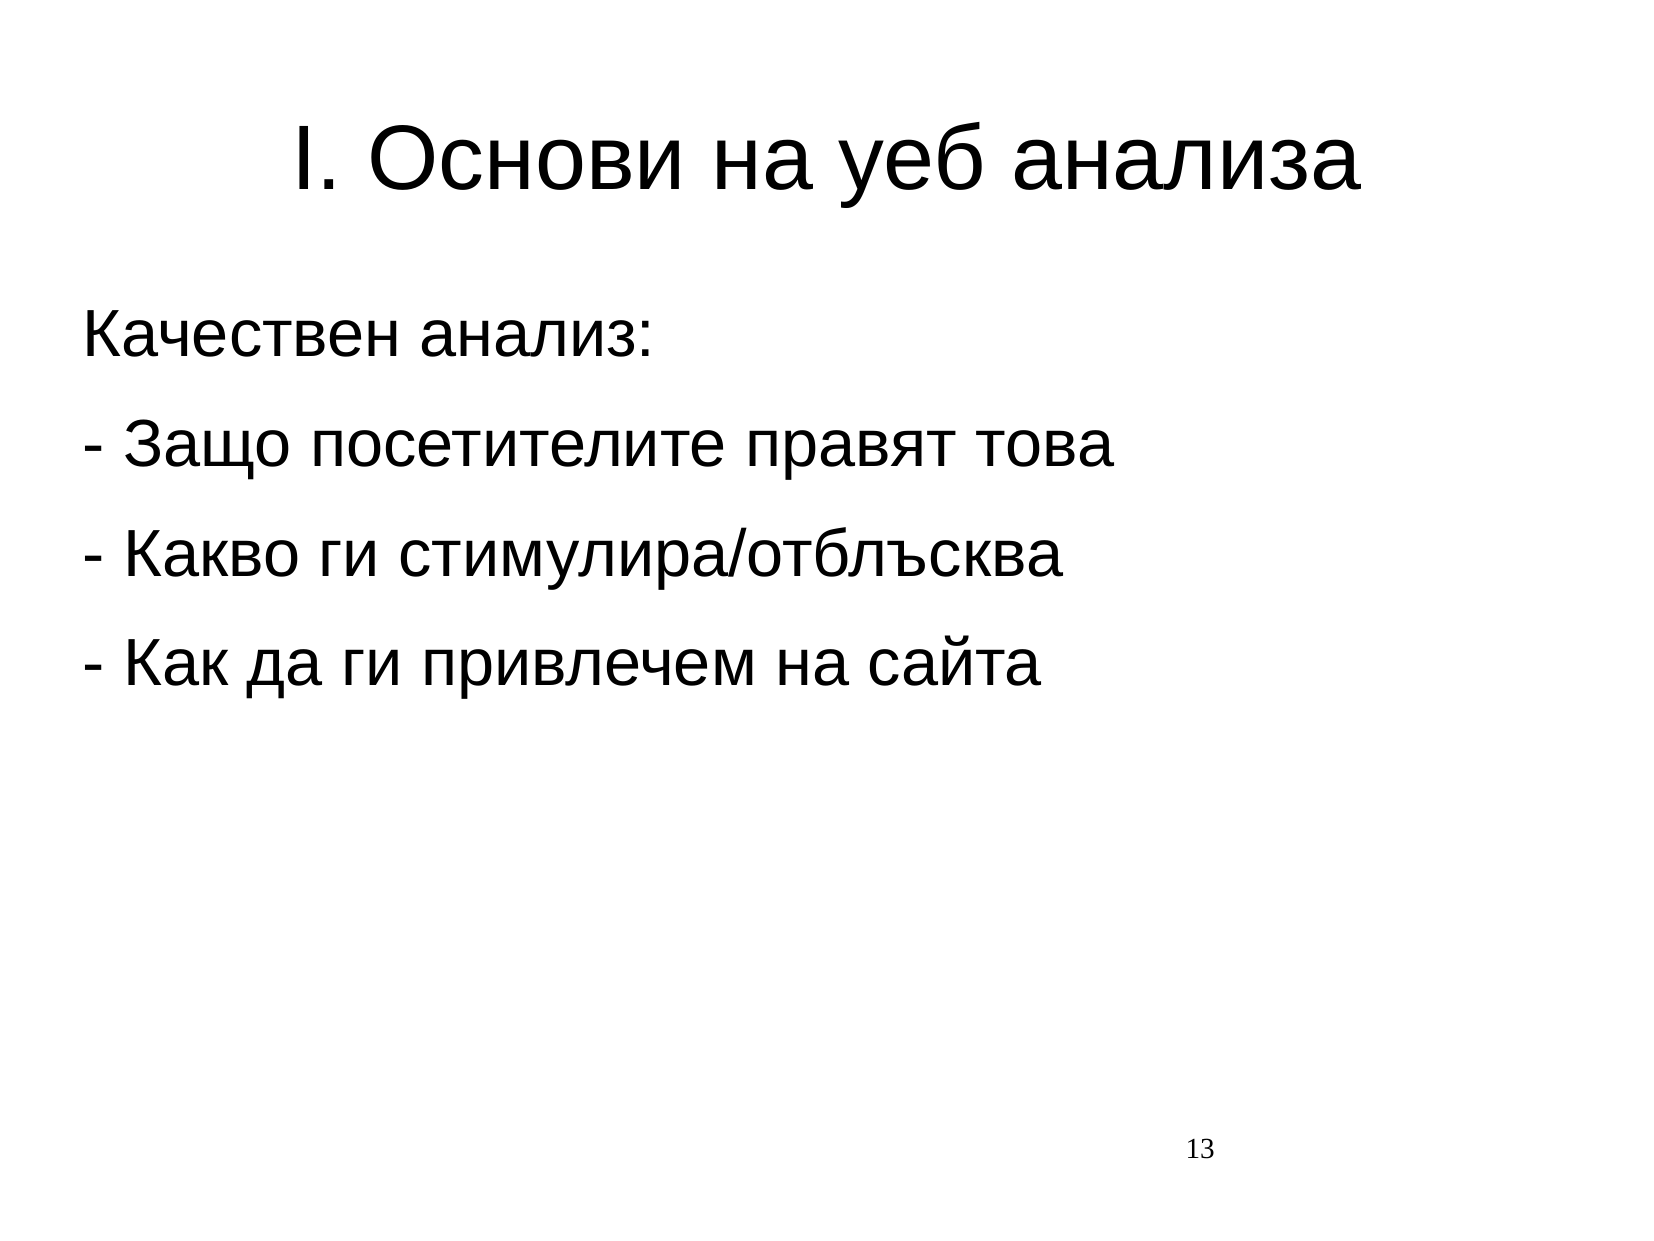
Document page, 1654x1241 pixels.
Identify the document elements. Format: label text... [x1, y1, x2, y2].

title I. Основи на уеб анализа [82, 49, 1571, 257]
list Качествен анализ: - Защо посетителите правят това - Какво ги стимулира/отблъсква - Как да ги привлечем на сайта [82, 290, 1571, 1109]
text_box [1185, 1129, 1571, 1216]
